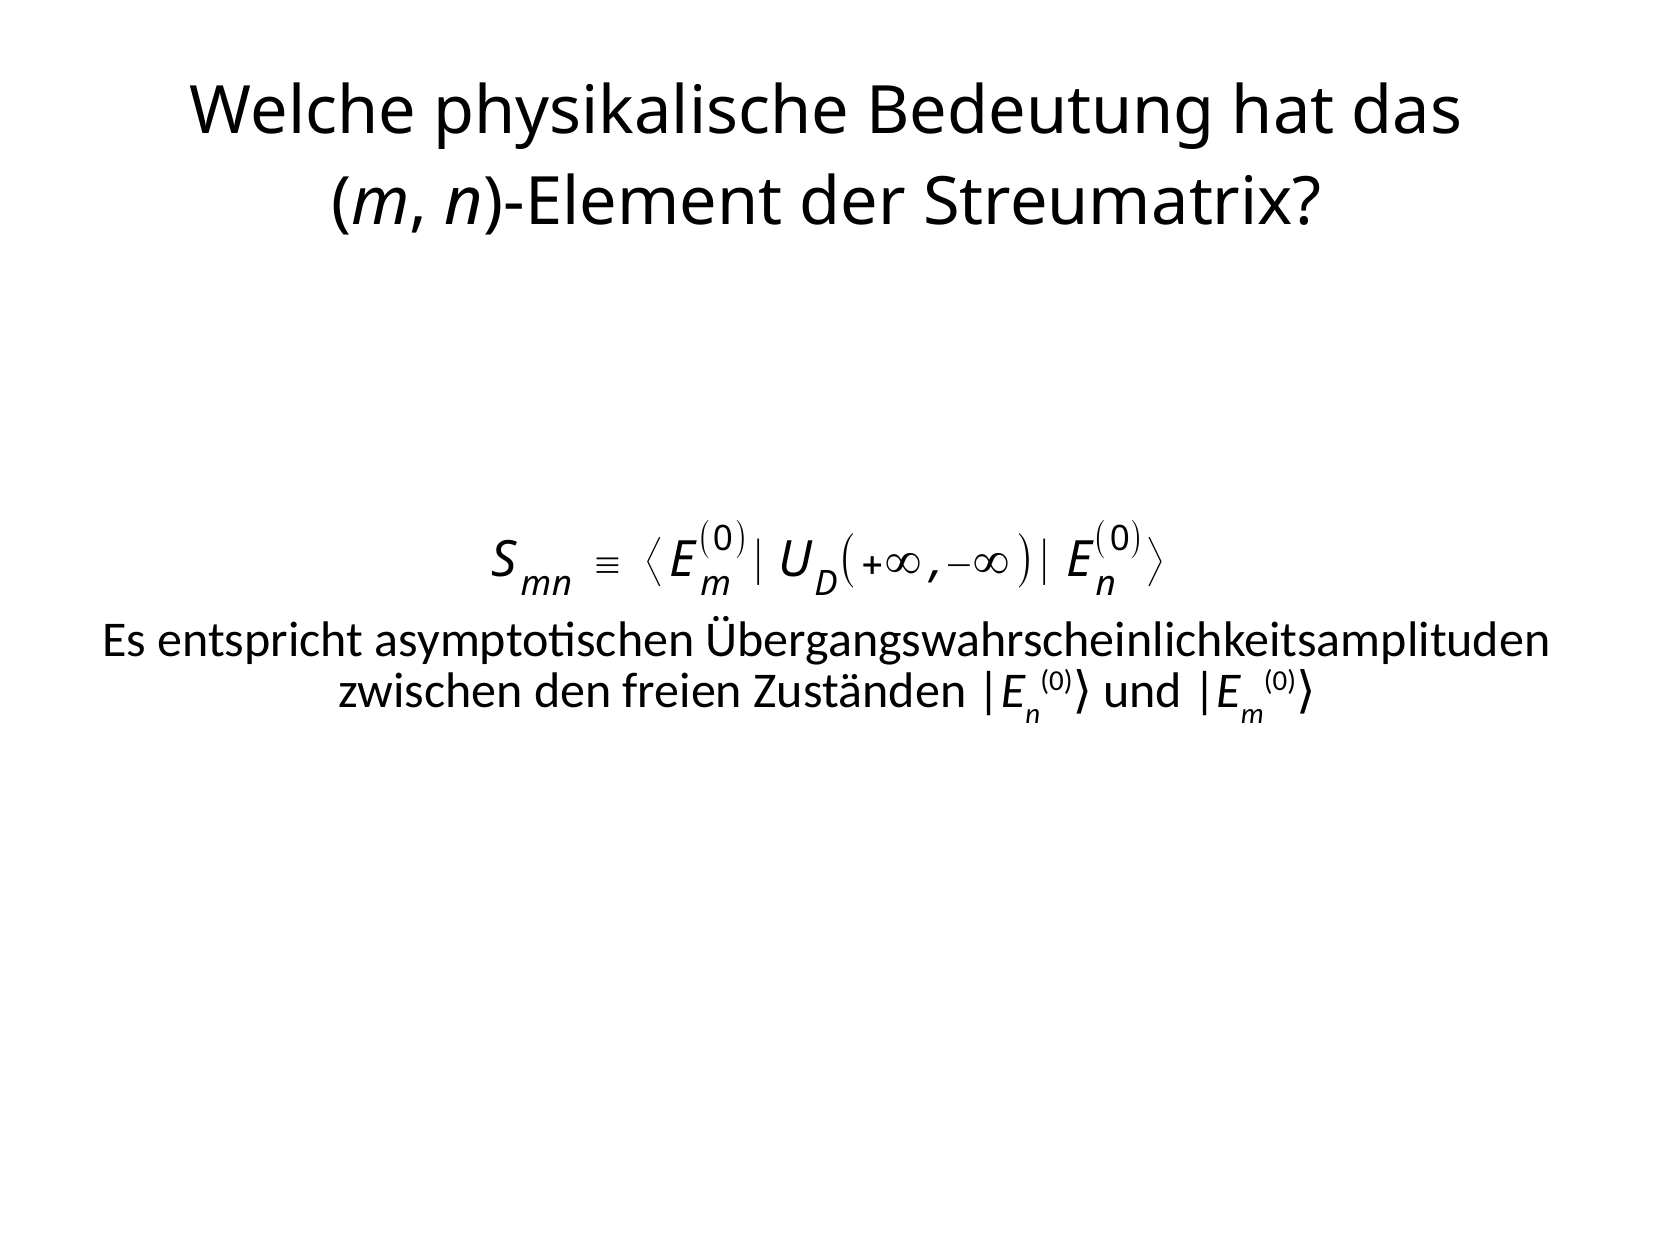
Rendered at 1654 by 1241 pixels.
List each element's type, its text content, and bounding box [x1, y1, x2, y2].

subtitle Es entspricht asymptotischen Übergangswahrscheinlichkeitsamplituden zwischen den freien Zuständen |En(0)⟩ und |Em(0)⟩ [82, 290, 1571, 1010]
chart [483, 517, 1171, 605]
title Welche physikalische Bedeutung hat das (m, n)‑Element der Streumatrix? [82, 49, 1571, 257]
